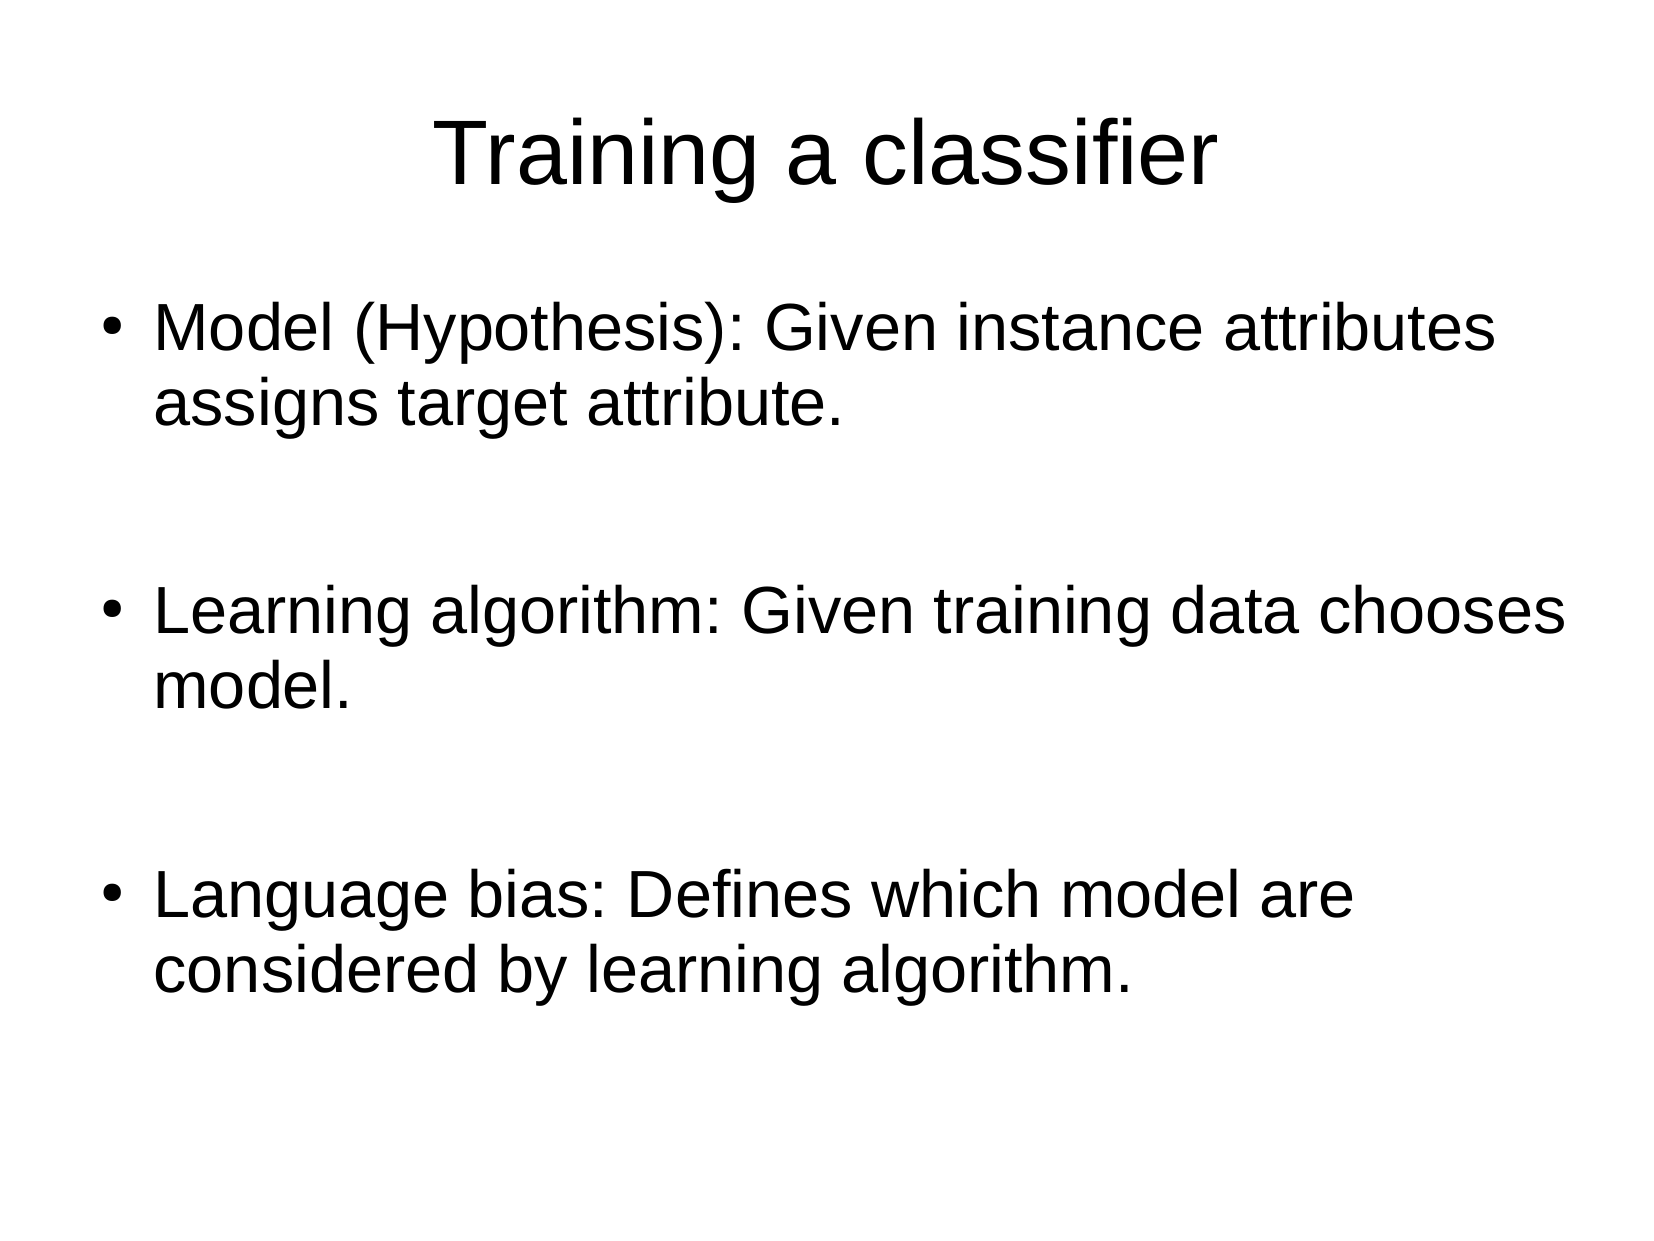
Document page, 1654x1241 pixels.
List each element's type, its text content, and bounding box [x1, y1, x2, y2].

list Model (Hypothesis): Given instance attributes assigns target attribute. Learning algorithm: Given training data chooses model. Language bias: Defines which model are considered by learning algorithm. [82, 290, 1571, 1109]
title Training a classifier [82, 56, 1571, 250]
